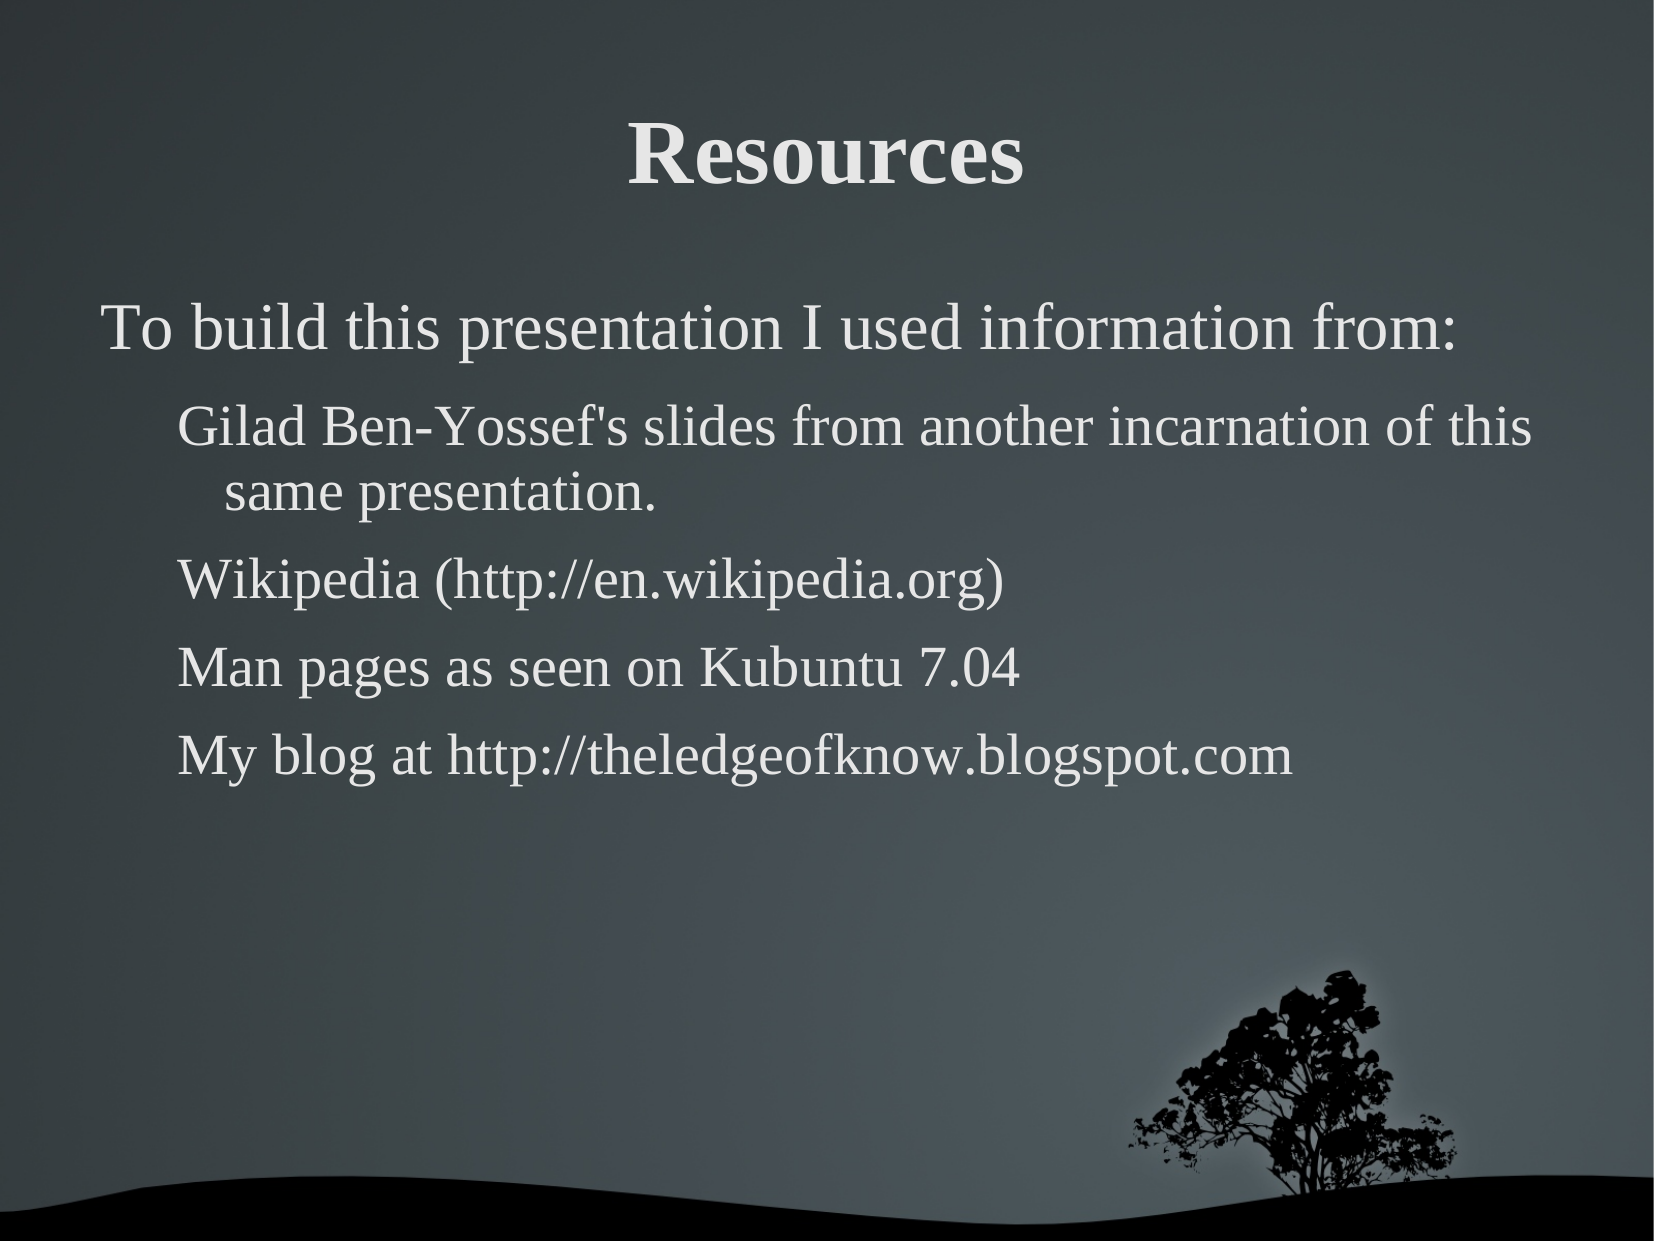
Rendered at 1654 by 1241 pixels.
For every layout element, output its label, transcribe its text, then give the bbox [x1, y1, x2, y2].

list To build this presentation I used information from: Gilad Ben-Yossef's slides from another incarnation of this same presentation. Wikipedia (http://en.wikipedia.org) Man pages as seen on Kubuntu 7.04 My blog at http://theledgeofknow.blogspot.com [82, 290, 1571, 1094]
title Resources [82, 56, 1571, 250]
picture [0, 0, 1654, 1241]
